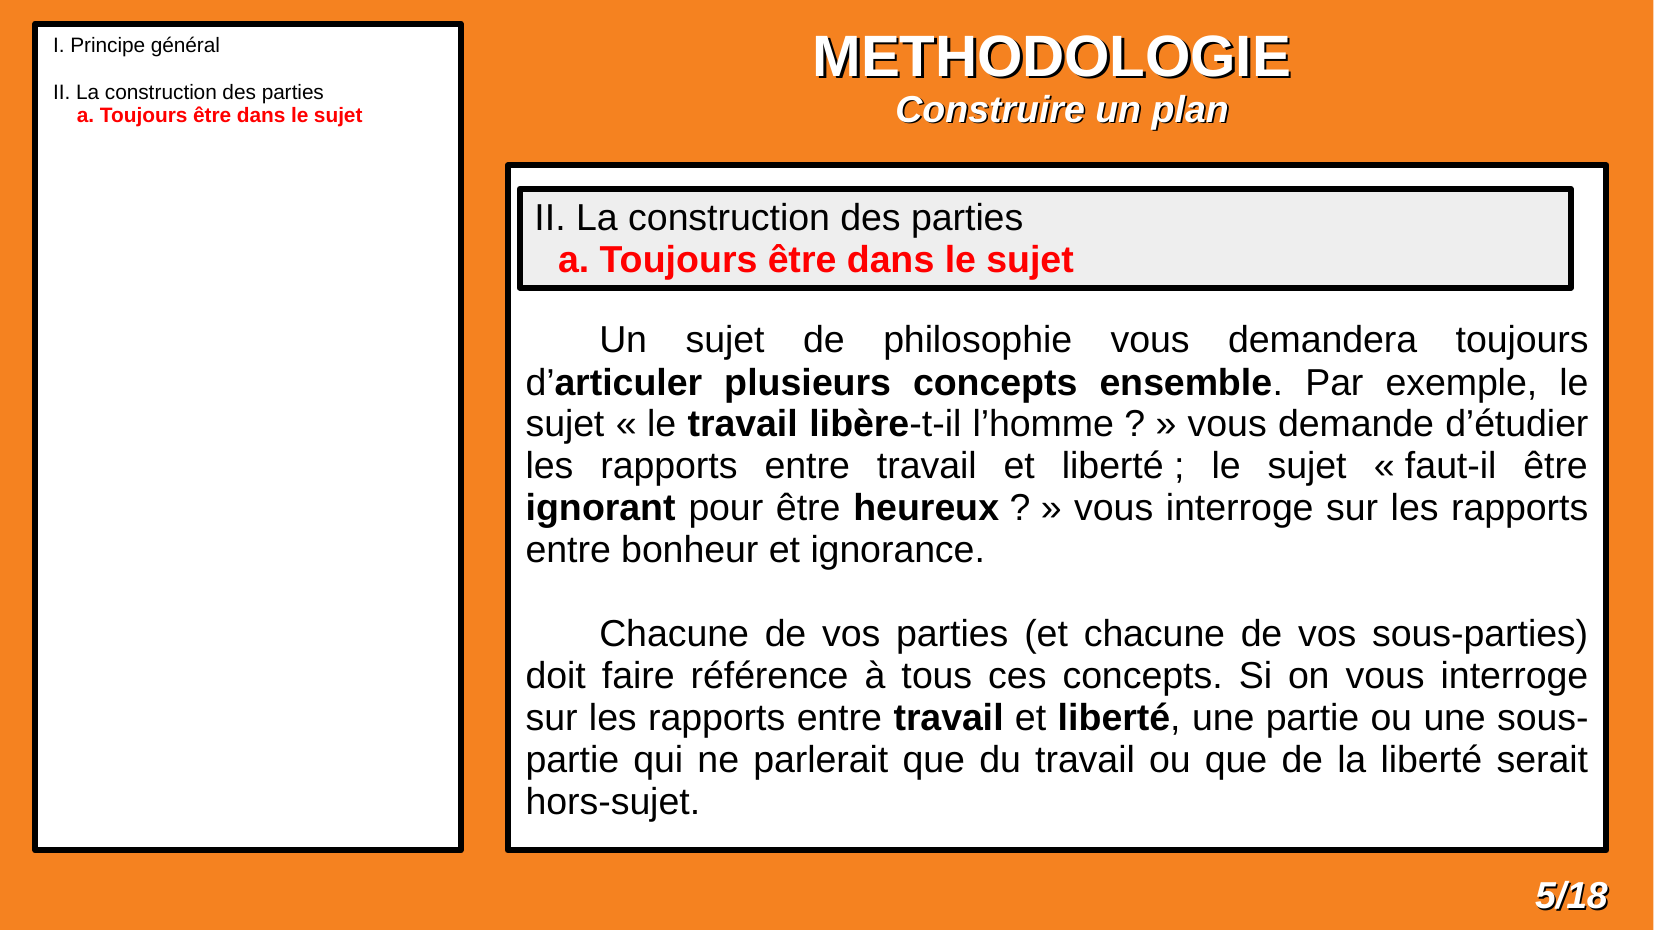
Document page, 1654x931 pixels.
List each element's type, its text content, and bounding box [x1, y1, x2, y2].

text_box <numéro>/18 [1464, 867, 1623, 931]
text_box METHODOLOGIE Construire un plan [507, 0, 1607, 154]
text_box II. La construction des parties a. Toujours être dans le sujet [519, 188, 1571, 288]
text_box Un sujet de philosophie vous demandera toujours d’articuler plusieurs concepts ensemble. Par exemple, le sujet « le travail libère-t-il l’homme ? » vous demande d’étudier les rapports entre travail et liberté ; le sujet « faut-il être ignorant pour être heureux ? » vous interroge sur les rapports entre bonheur et ignorance. Chacune de vos parties (et chacune de vos sous-parties) doit faire référence à tous ces concepts. Si on vous interroge sur les rapports entre travail et liberté, une partie ou une sous-partie qui ne parlerait que du travail ou que de la liberté serait hors-sujet. [507, 165, 1607, 851]
text_box I. Principe général II. La construction des parties a. Toujours être dans le sujet [35, 23, 461, 851]
